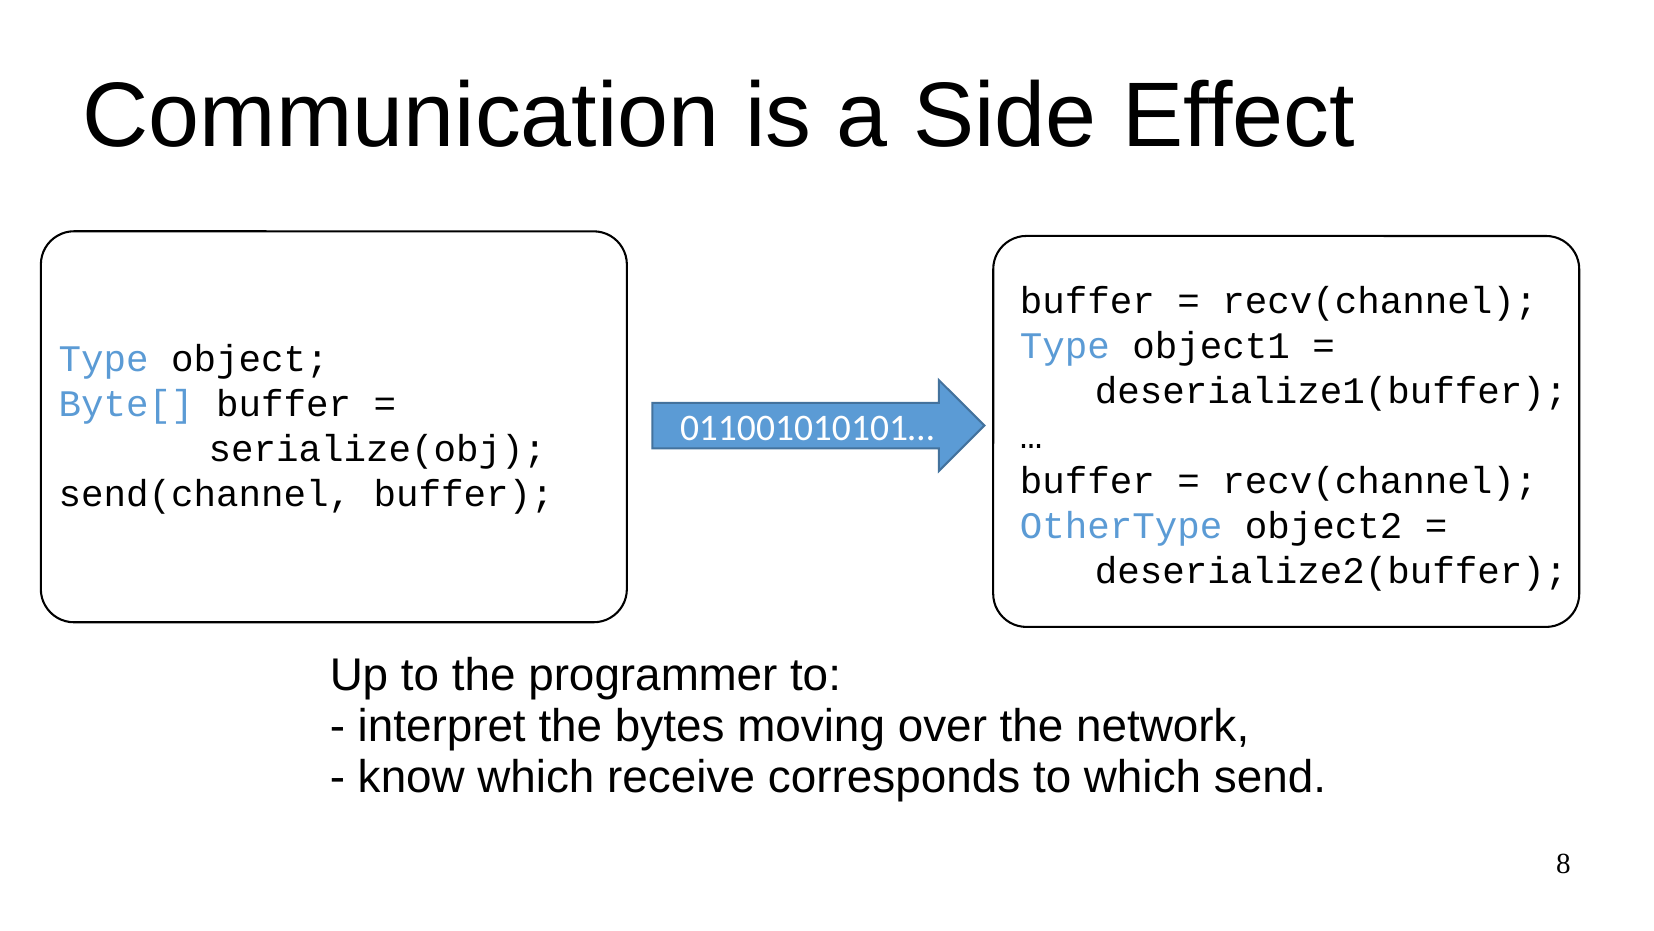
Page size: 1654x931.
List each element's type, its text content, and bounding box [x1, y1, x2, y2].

text_box [40, 231, 627, 623]
text_box Up to the programmer to: - interpret the bytes moving over the network, - know which receive corresponds to which send. [315, 641, 1342, 811]
text_box 011001010101… [652, 380, 985, 472]
text_box [993, 235, 1580, 627]
text_box buffer = recv(channel); Type object1 = deserialize1(buffer); … buffer = recv(channel); OtherType object2 = deserialize2(buffer); [1005, 269, 1591, 599]
text_box Type object; Byte[] buffer = serialize(obj); send(channel, buffer); [43, 326, 597, 522]
title Communication is a Side Effect [82, 37, 1571, 193]
